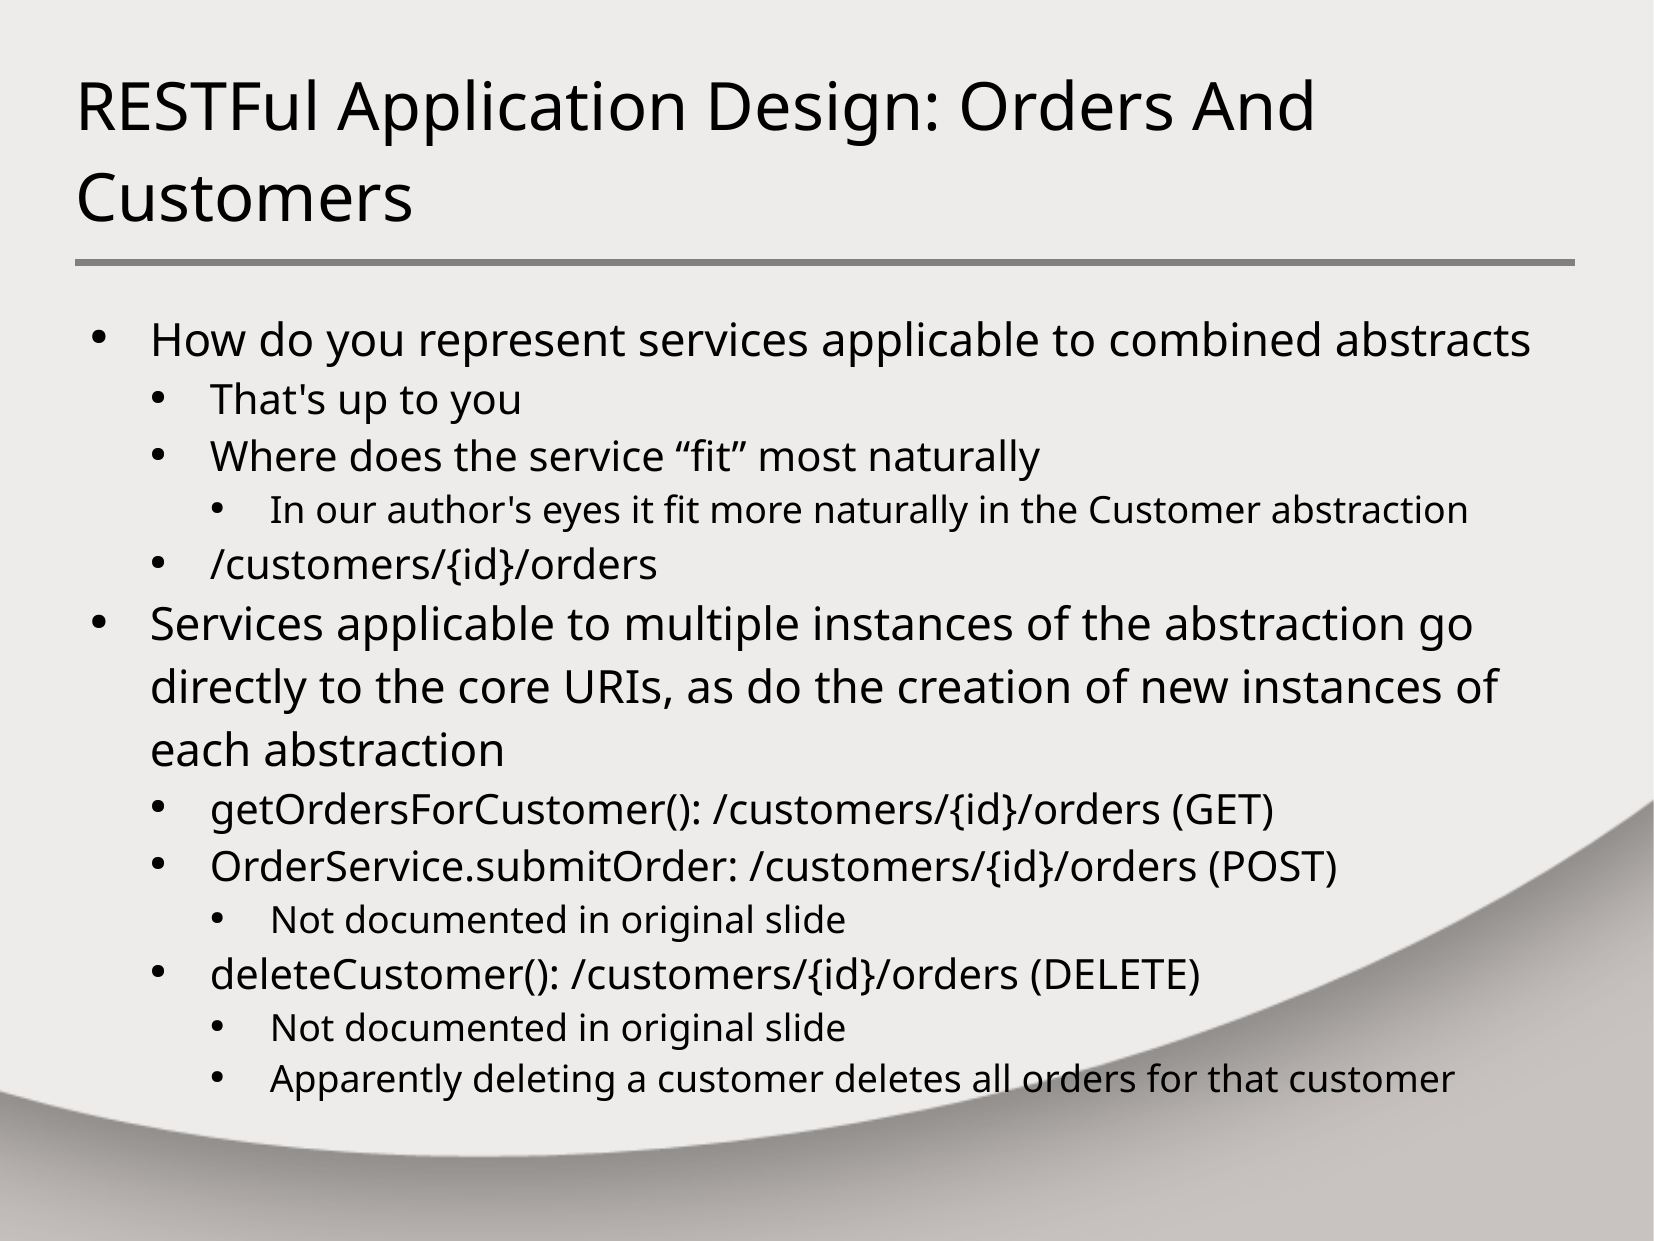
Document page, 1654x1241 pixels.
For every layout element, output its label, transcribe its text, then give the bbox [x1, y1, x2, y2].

picture [0, 0, 1654, 1241]
text_box How do you represent services applicable to combined abstracts That's up to you Where does the service “fit” most naturally In our author's eyes it fit more naturally in the Customer abstraction /customers/{id}/orders Services applicable to multiple instances of the abstraction go directly to the core URIs, as do the creation of new instances of each abstraction getOrdersForCustomer(): /customers/{id}/orders (GET) OrderService.submitOrder: /customers/{id}/orders (POST) Not documented in original slide deleteCustomer(): /customers/{id}/orders (DELETE) Not documented in original slide Apparently deleting a customer deletes all orders for that customer [75, 299, 1575, 1163]
title RESTFul Application Design: Orders And Customers [75, 75, 1576, 226]
